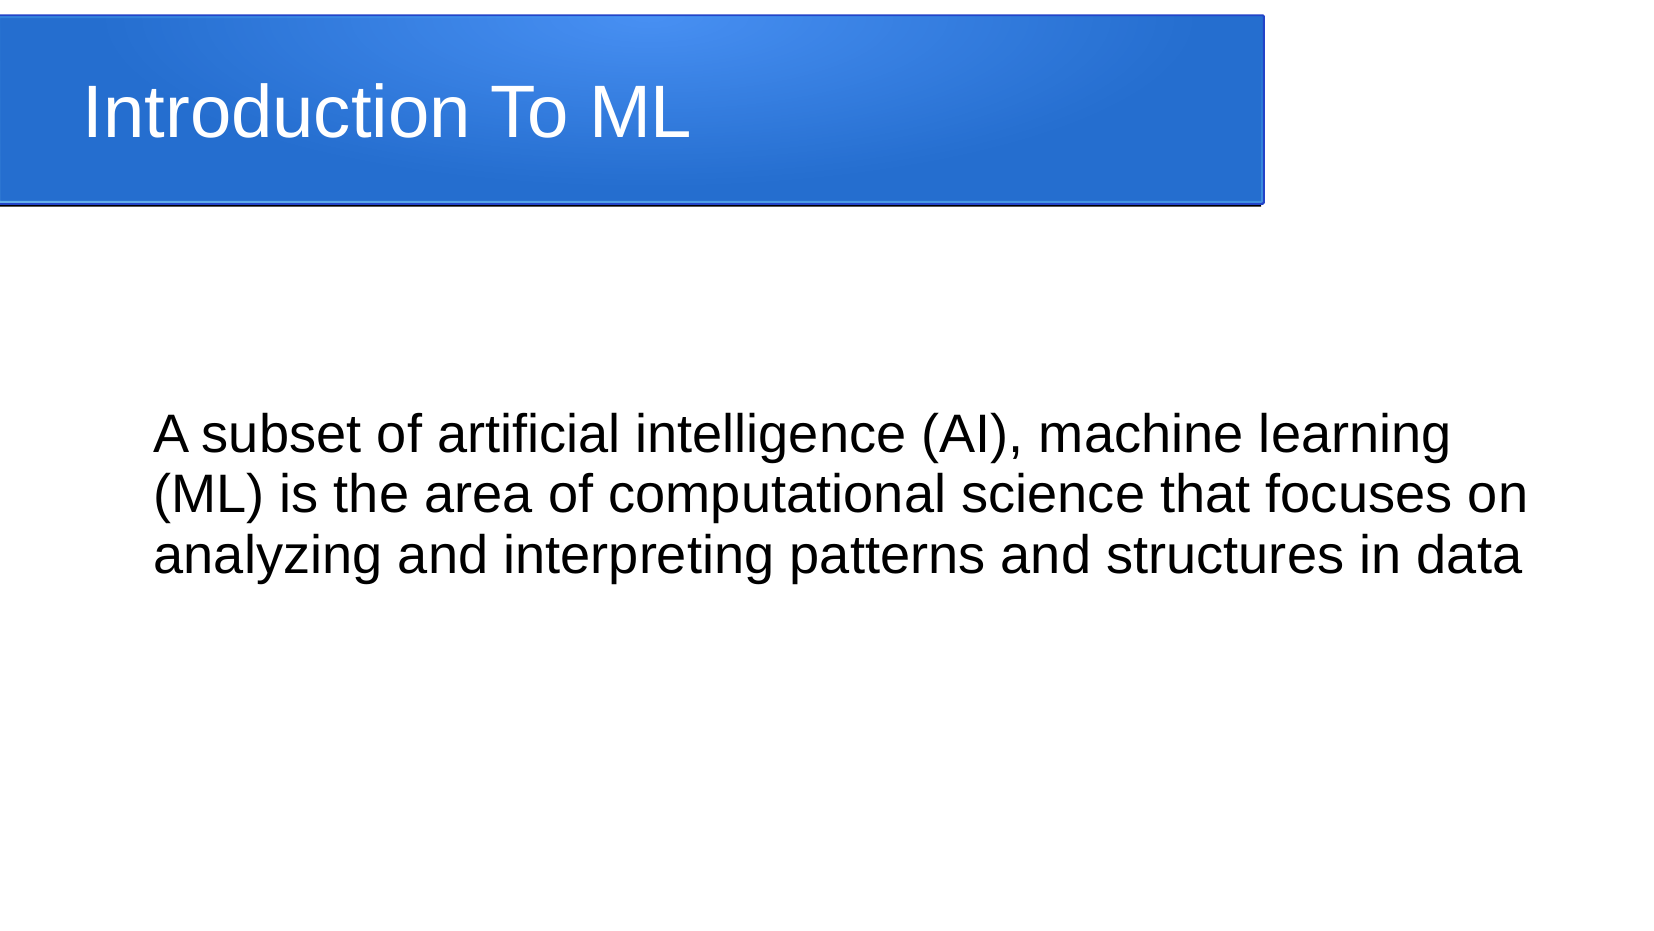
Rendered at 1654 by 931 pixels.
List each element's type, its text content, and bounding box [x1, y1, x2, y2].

title Introduction To ML [82, 35, 1235, 189]
list A subset of artificial intelligence (AI), machine learning (ML) is the area of computational science that focuses on analyzing and interpreting patterns and structures in data [82, 224, 1571, 764]
